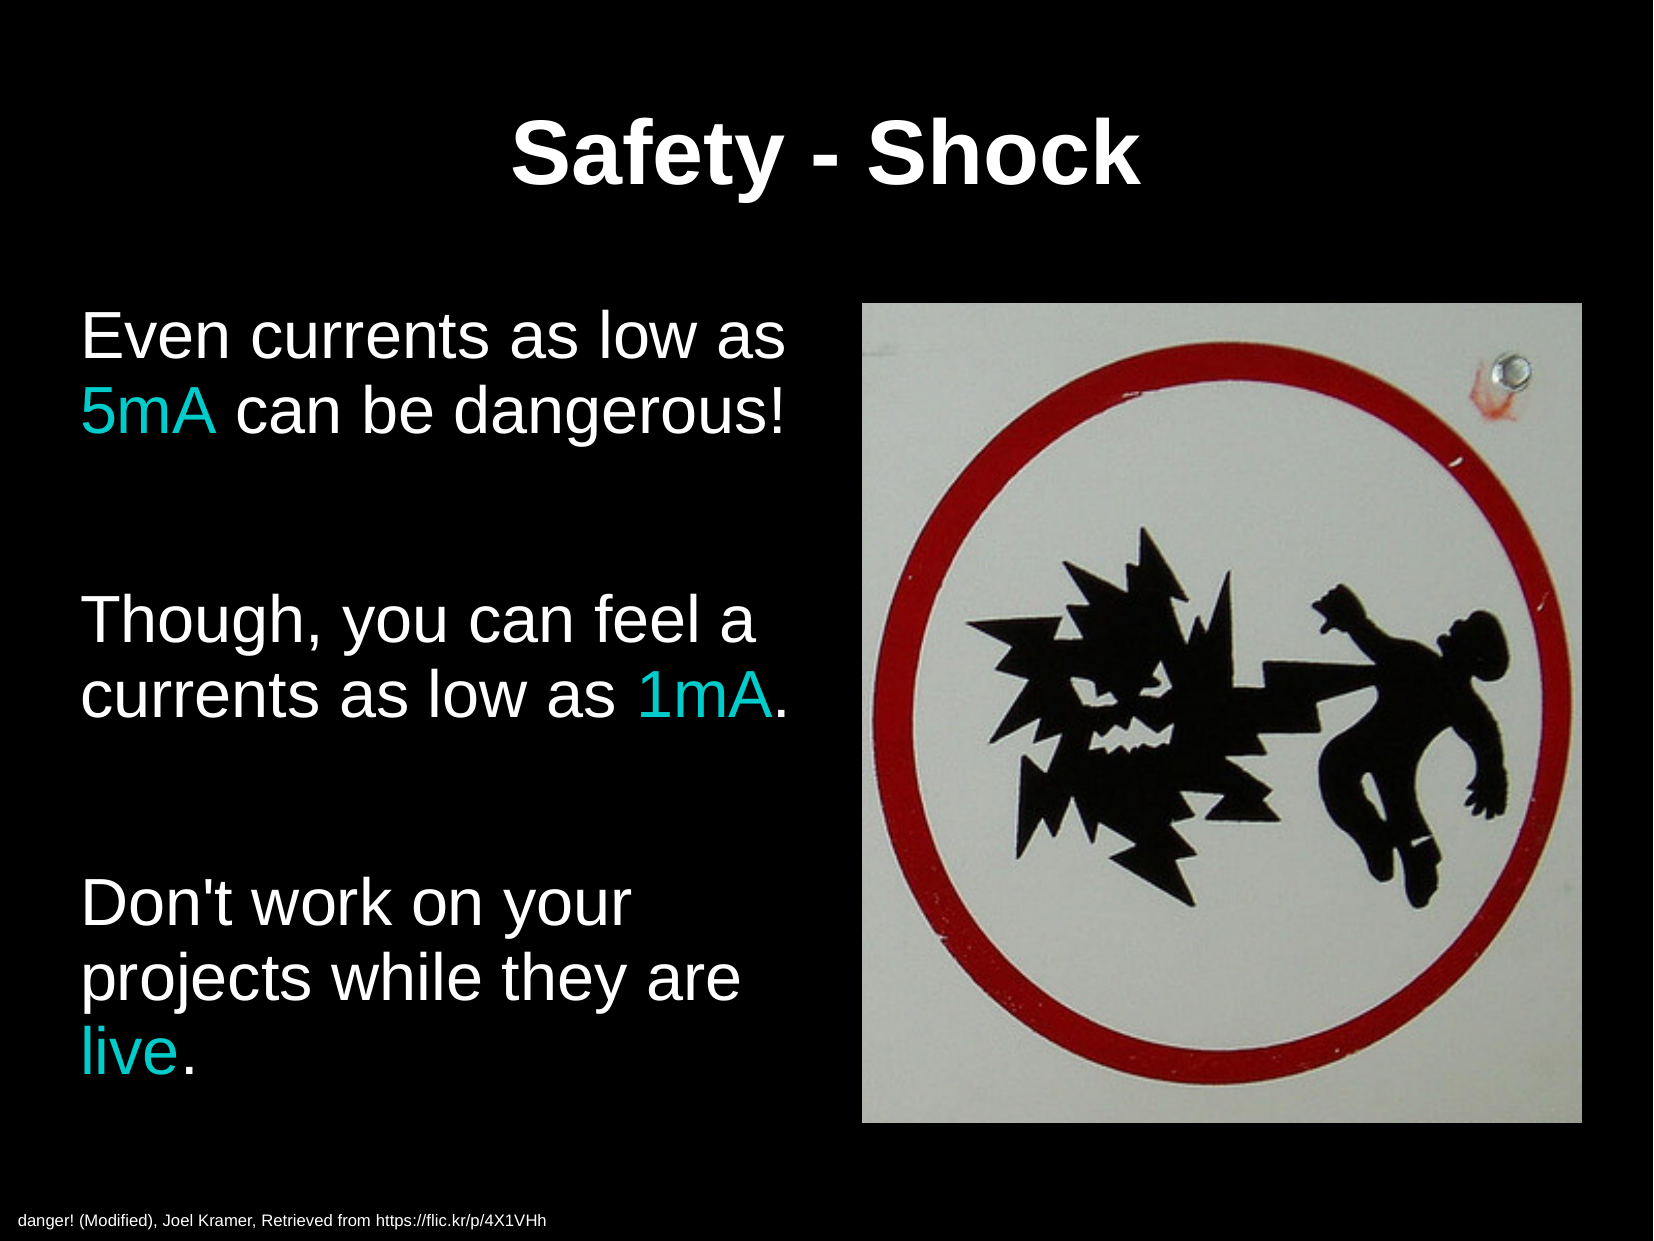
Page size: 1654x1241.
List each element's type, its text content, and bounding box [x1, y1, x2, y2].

text_box danger! (Modified), Joel Kramer, Retrieved from https://flic.kr/p/4X1VHh [3, 1203, 559, 1238]
picture [862, 303, 1582, 1123]
list Even currents as low as 5mA can be dangerous! Though, you can feel a currents as low as 1mA. Don't work on your projects while they are live. [79, 298, 806, 1118]
title Safety - Shock [82, 49, 1571, 257]
